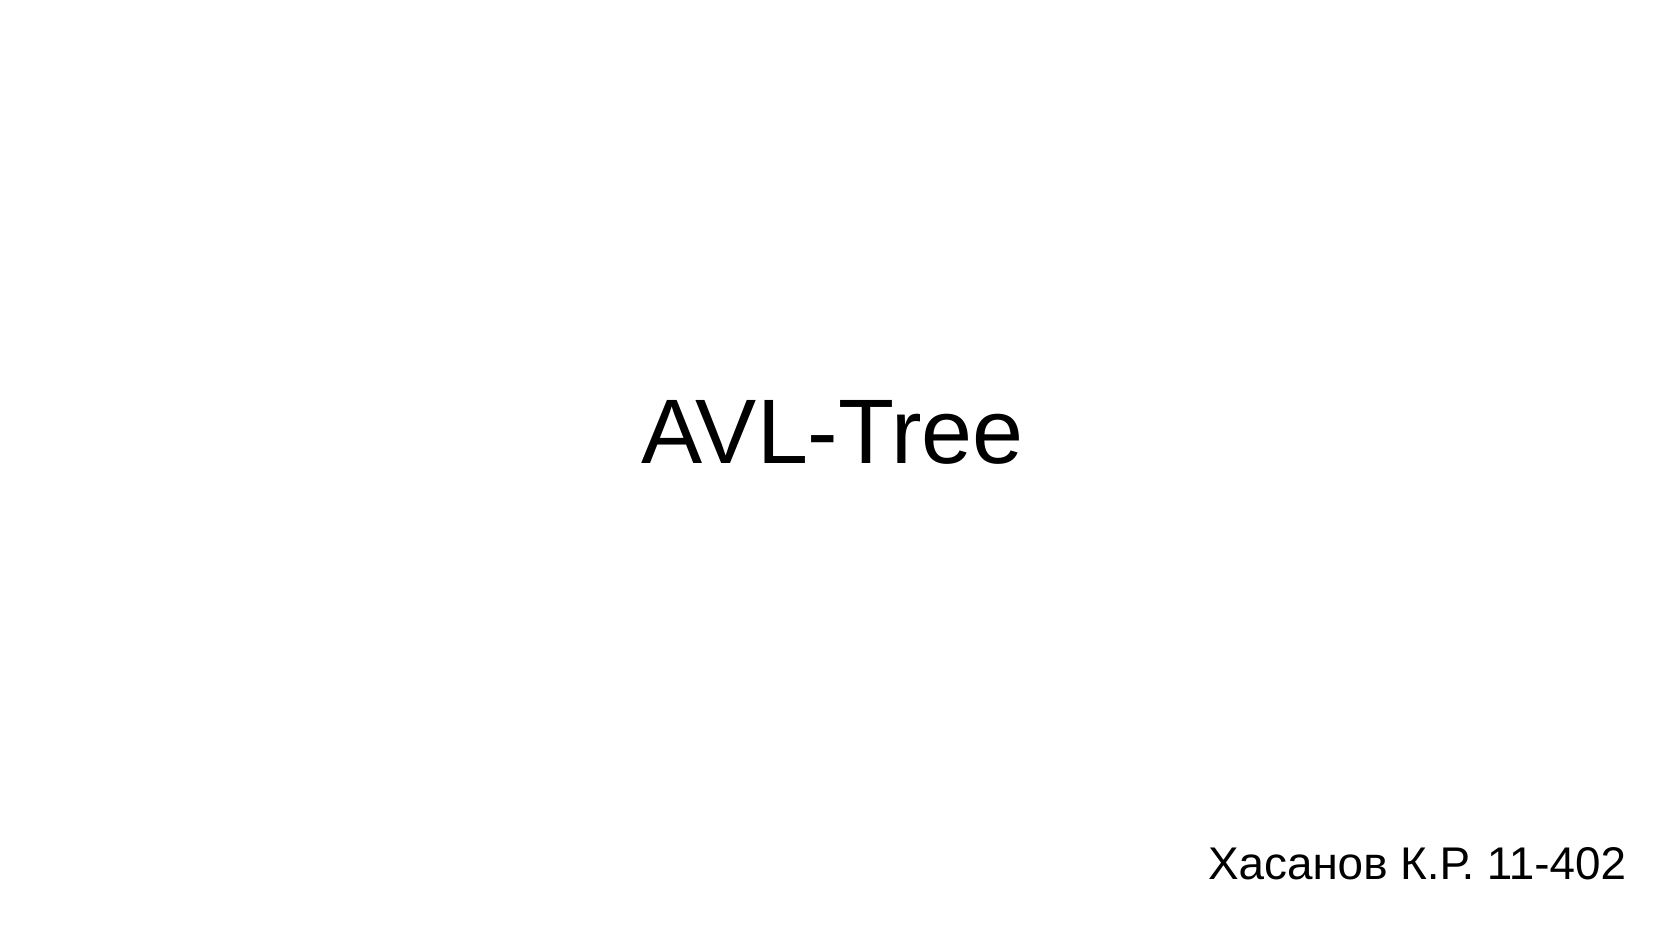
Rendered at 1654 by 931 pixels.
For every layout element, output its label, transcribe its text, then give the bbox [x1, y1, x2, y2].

subtitle Хасанов К.Р. 11-402 [1181, 797, 1654, 931]
title AVL-Tree [88, 354, 1577, 510]
